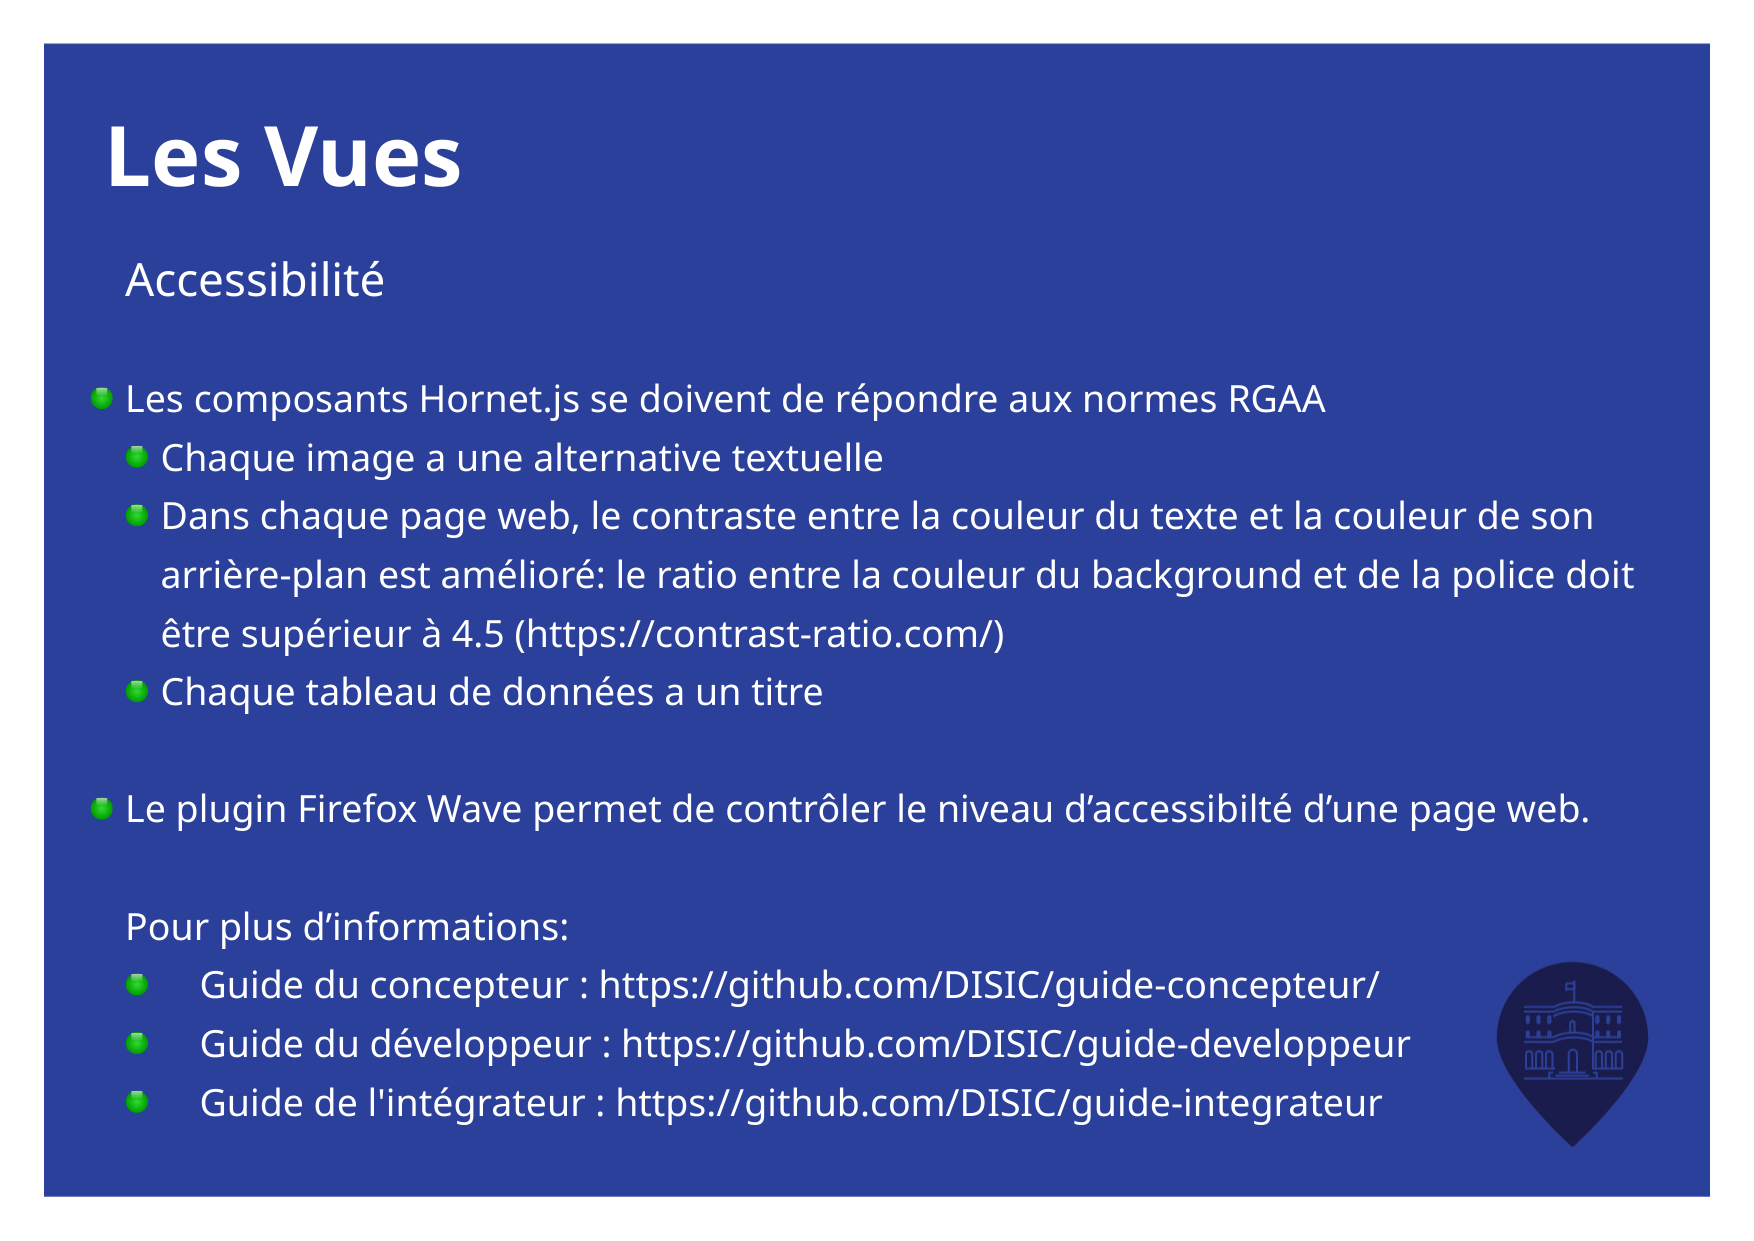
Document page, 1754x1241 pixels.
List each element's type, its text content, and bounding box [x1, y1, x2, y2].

text_box Accessibilité Les composants Hornet.js se doivent de répondre aux normes RGAA Chaque image a une alternative textuelle Dans chaque page web, le contraste entre la couleur du texte et la couleur de son arrière-plan est amélioré: le ratio entre la couleur du background et de la police doit être supérieur à 4.5 (https://contrast-ratio.com/) Chaque tableau de données a un titre Le plugin Firefox Wave permet de contrôler le niveau d’accessibilté d’une page web. Pour plus d’informations: Guide du concepteur : https://github.com/DISIC/guide-concepteur/ Guide du développeur : https://github.com/DISIC/guide-developpeur Guide de l'intégrateur : https://github.com/DISIC/guide-integrateur [75, 240, 1688, 1231]
title Les Vues [87, 49, 1666, 240]
picture [0, 0, 1754, 1241]
